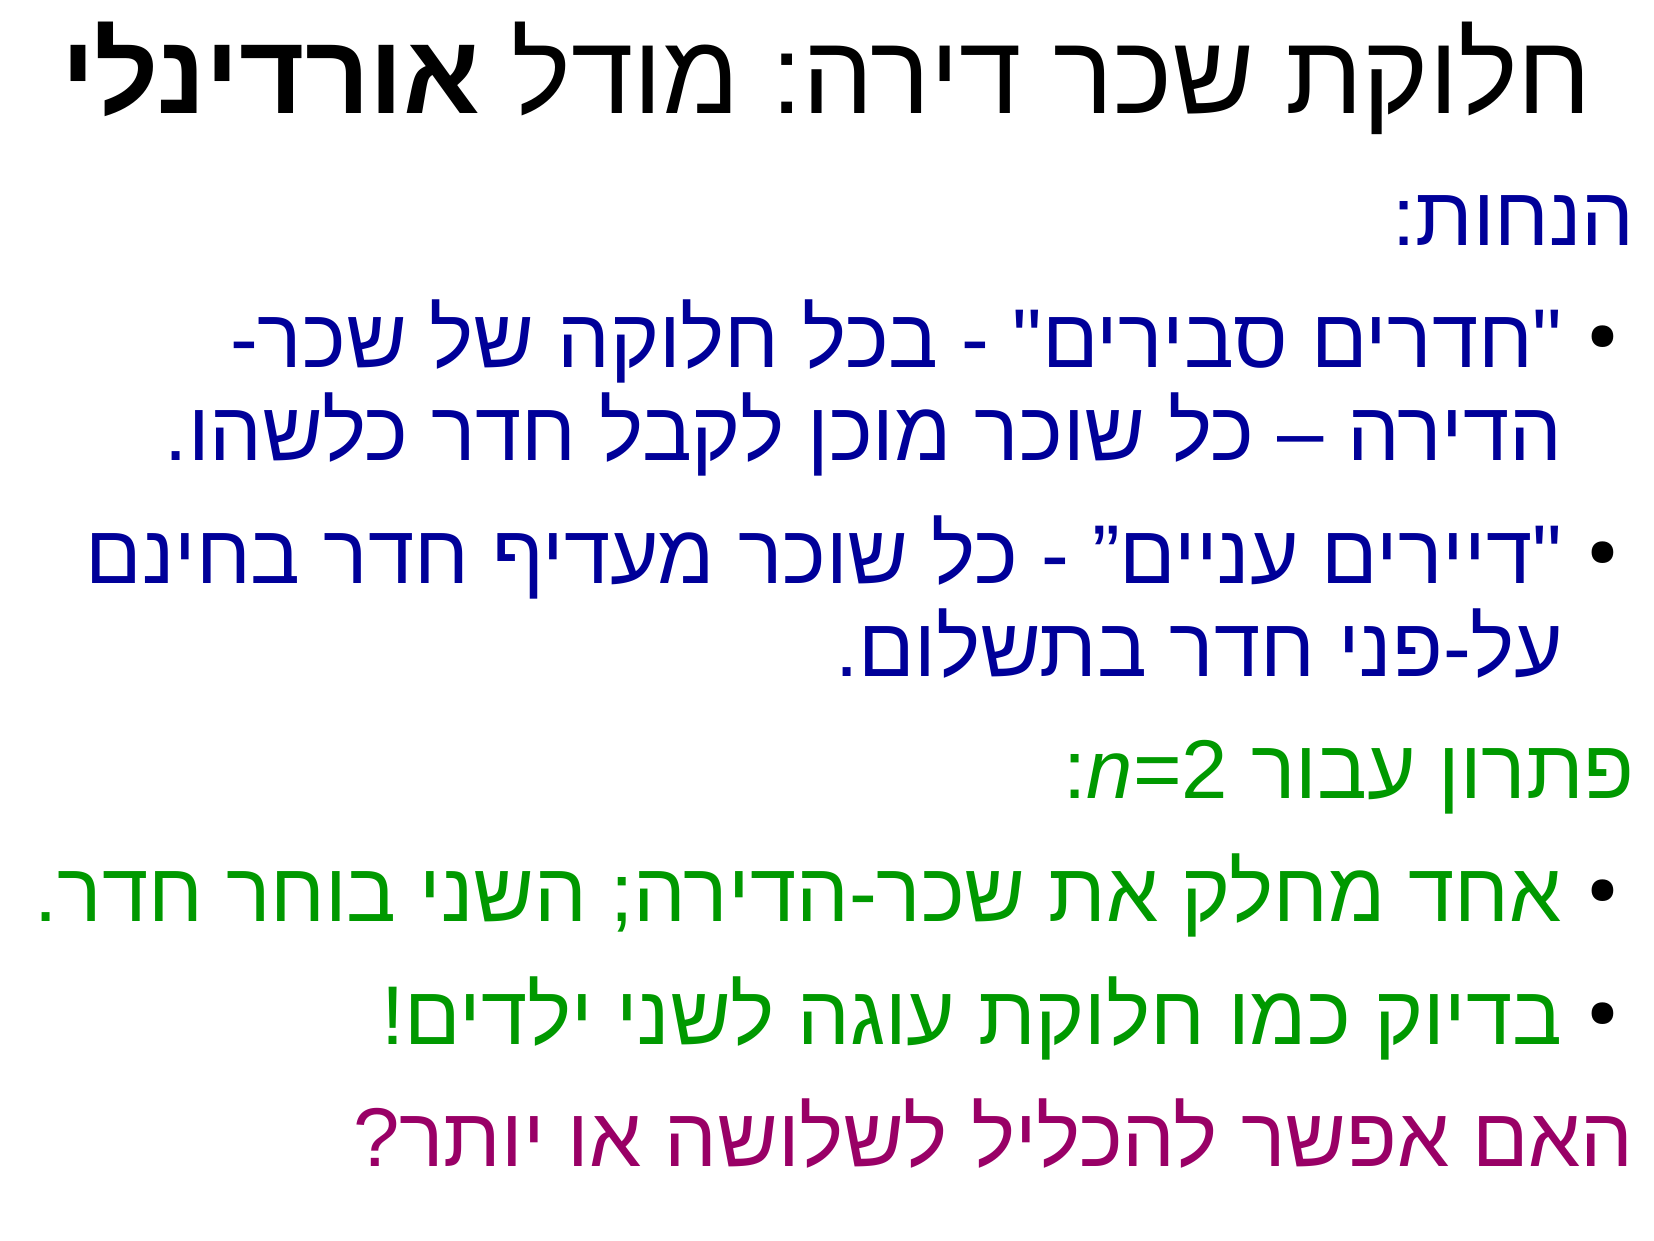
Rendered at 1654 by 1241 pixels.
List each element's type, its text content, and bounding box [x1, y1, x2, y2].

list הנחות: "חדרים סבירים" - בכל חלוקה של שכר- הדירה – כל שוכר מוכן לקבל חדר כלשהו. "דיירים עניים” - כל שוכר מעדיף חדר בחינם על-פני חדר בתשלום. פתרון עבור n=2: אחד מחלק את שכר-הדירה; השני בוחר חדר. בדיוק כמו חלוקת עוגה לשני ילדים! האם אפשר להכליל לשלושה או יותר? [15, 170, 1636, 1216]
title חלוקת שכר דירה: מודל אורדינלי [0, 0, 1654, 151]
